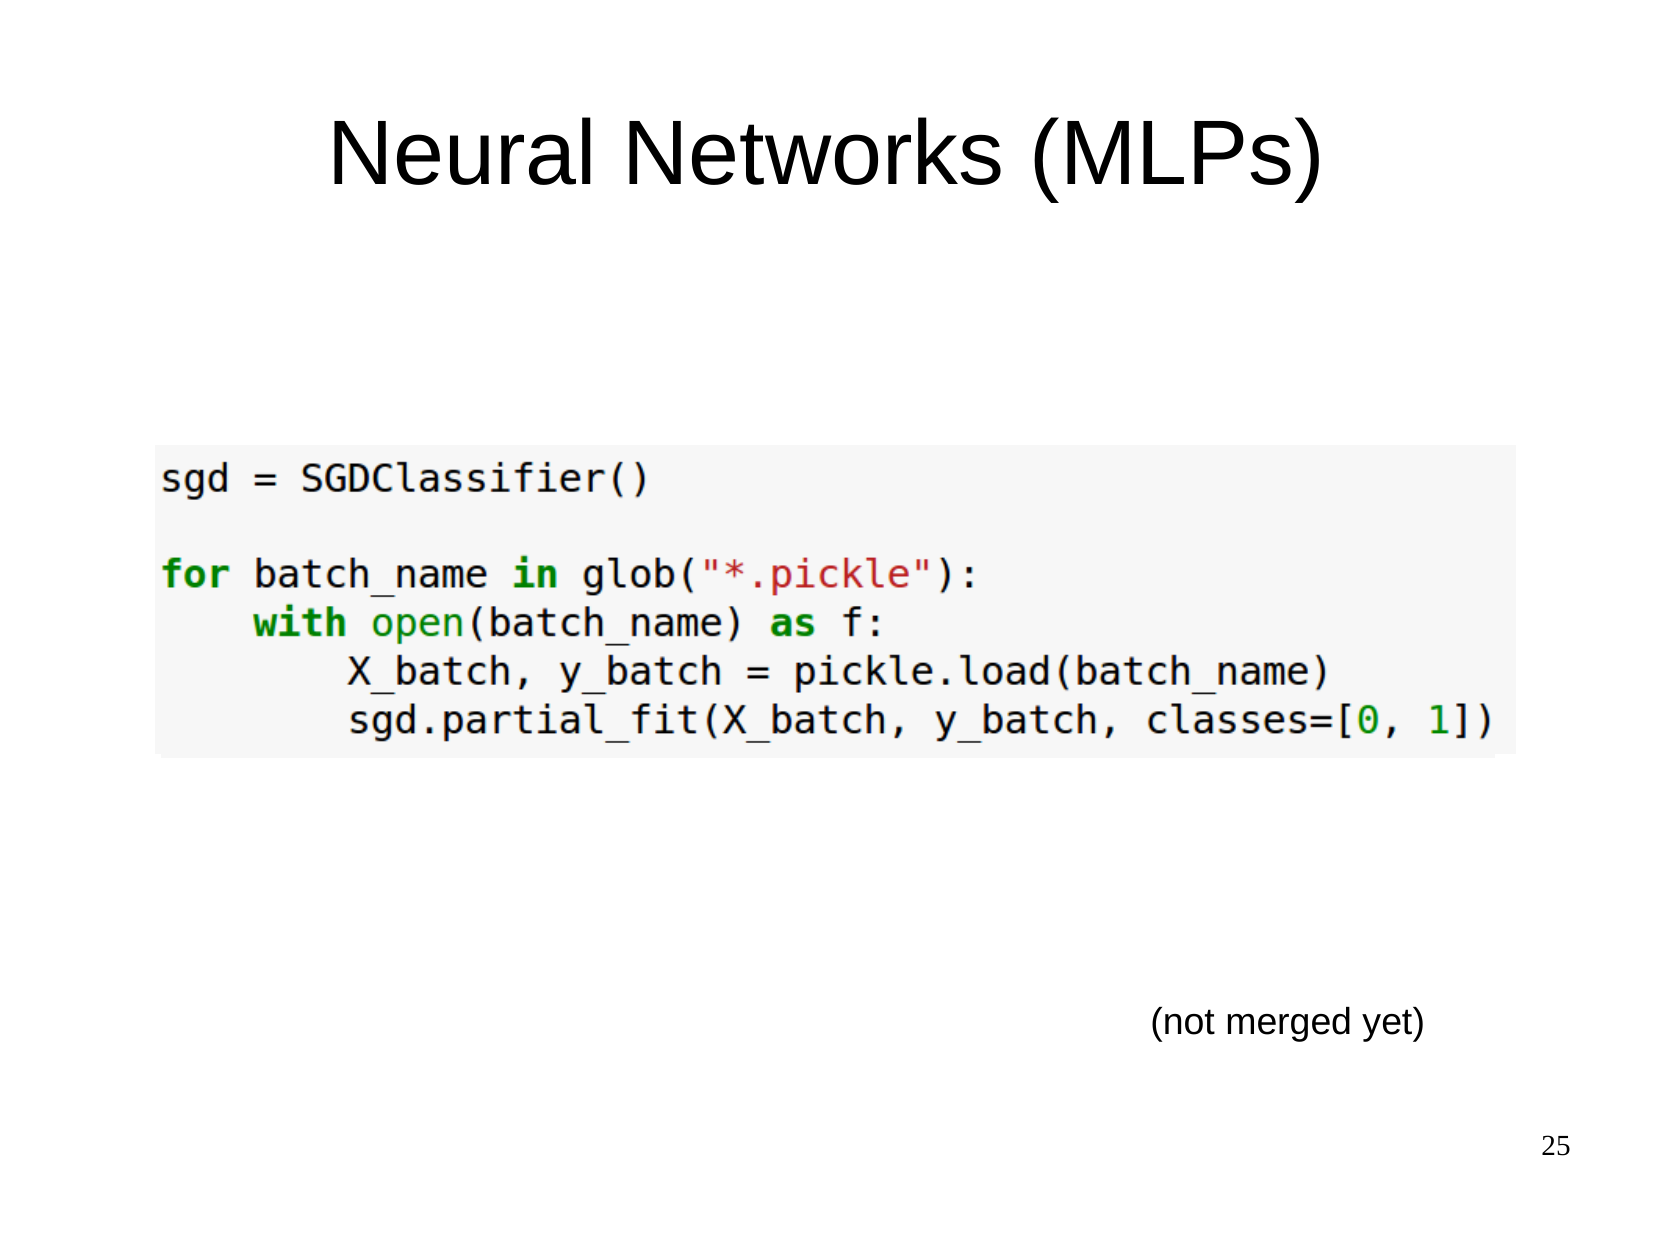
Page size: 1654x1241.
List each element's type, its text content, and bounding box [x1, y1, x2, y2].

text_box (not merged yet) [1135, 993, 1441, 1051]
picture [155, 445, 1516, 758]
title Neural Networks (MLPs) [82, 49, 1571, 257]
